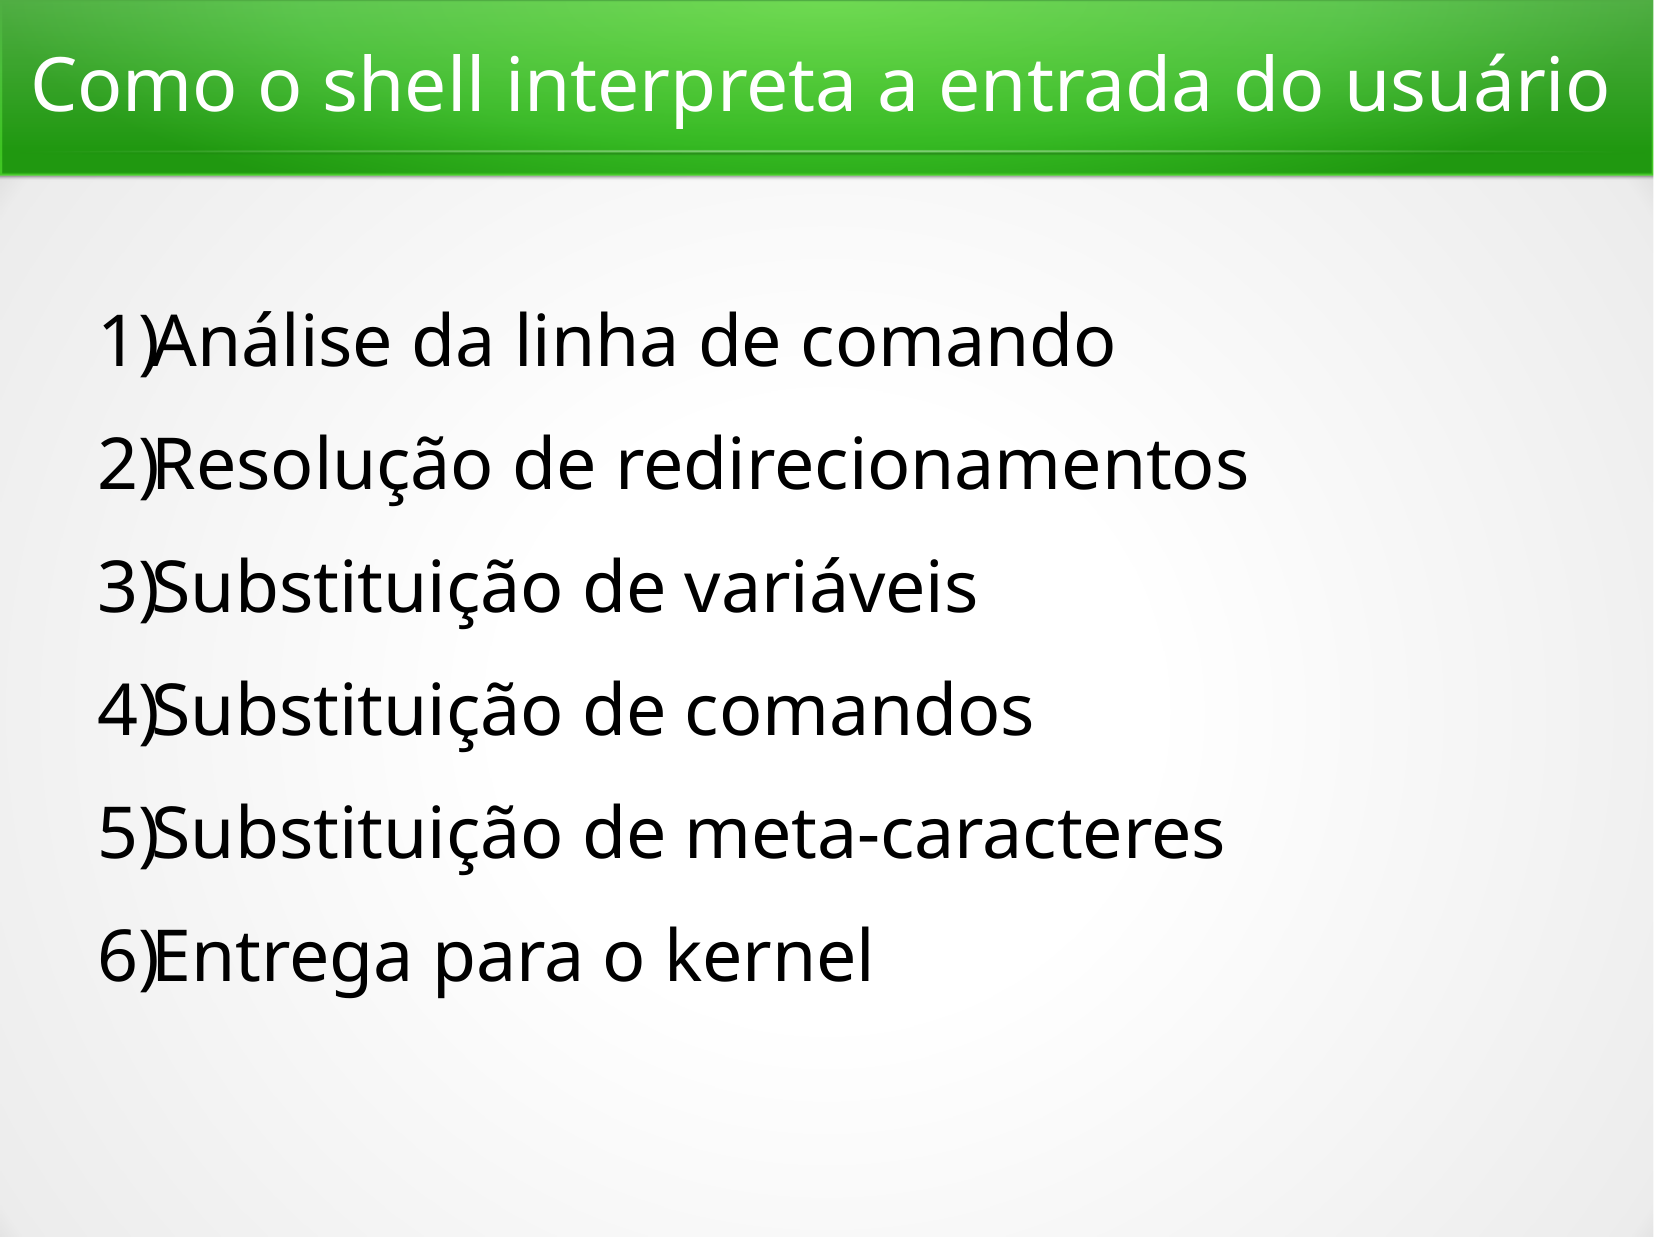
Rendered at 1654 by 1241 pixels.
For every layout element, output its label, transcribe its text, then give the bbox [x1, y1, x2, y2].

list Análise da linha de comando Resolução de redirecionamentos Substituição de variáveis Substituição de comandos Substituição de meta-caracteres Entrega para o kernel [82, 290, 1571, 1010]
title Como o shell interpreta a entrada do usuário [11, 11, 1630, 154]
picture [0, 0, 1654, 1237]
